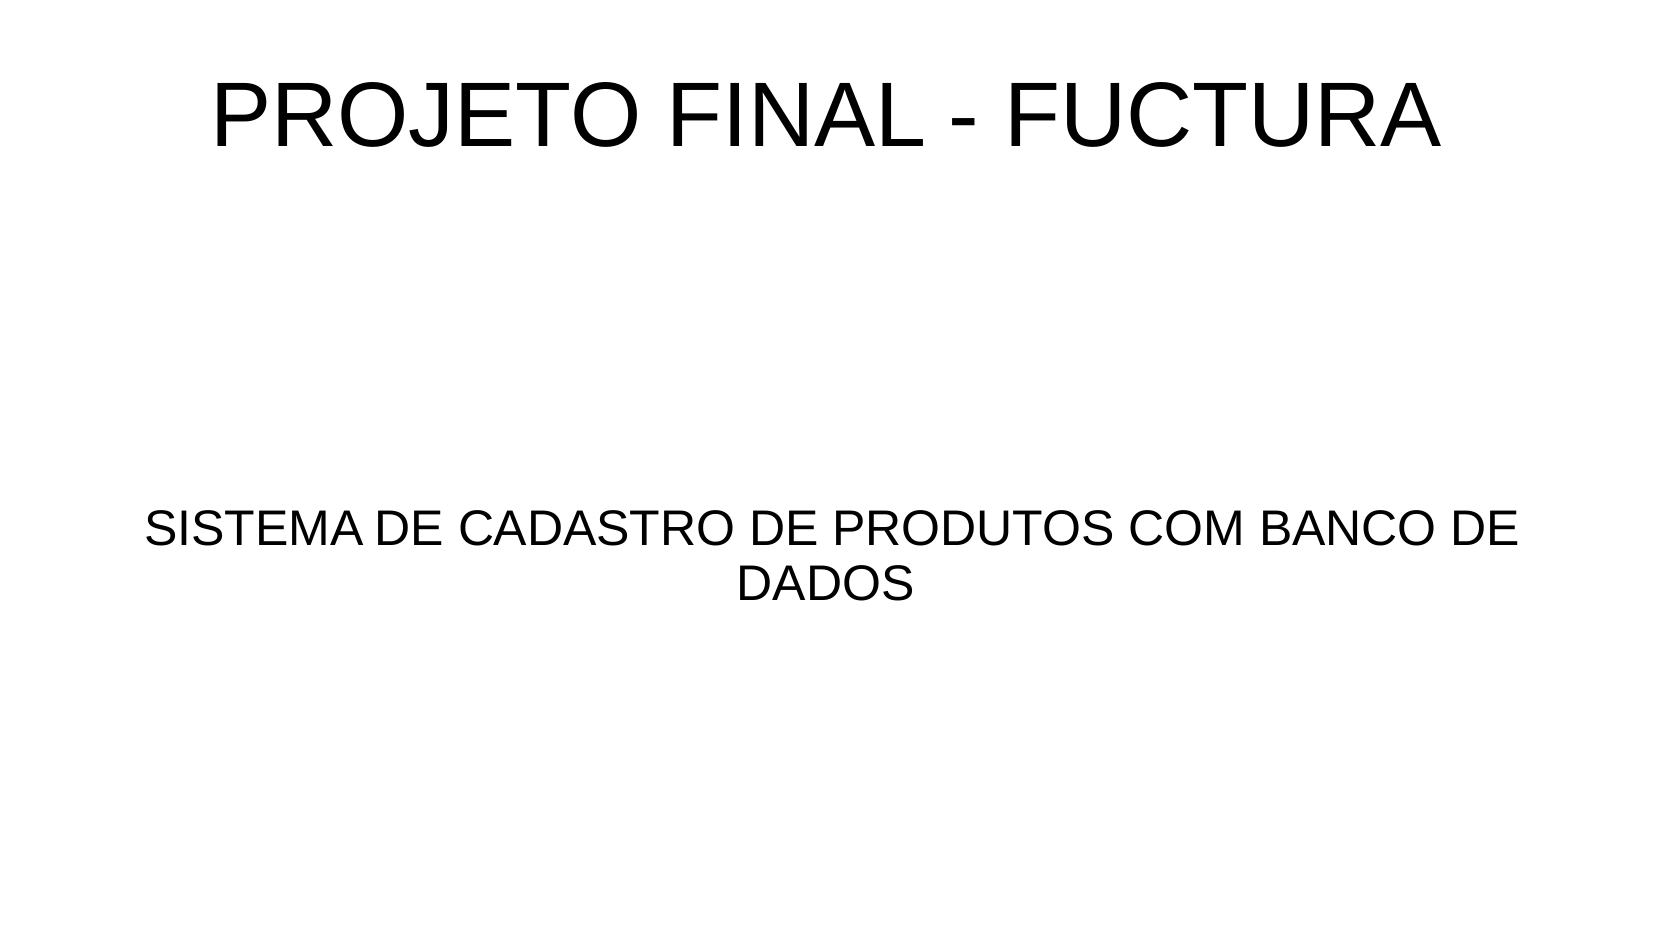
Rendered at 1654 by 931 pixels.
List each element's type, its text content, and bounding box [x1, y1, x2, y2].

subtitle SISTEMA DE CADASTRO DE PRODUTOS COM BANCO DE DADOS [88, 413, 1577, 698]
title PROJETO FINAL - FUCTURA [82, 37, 1571, 193]
